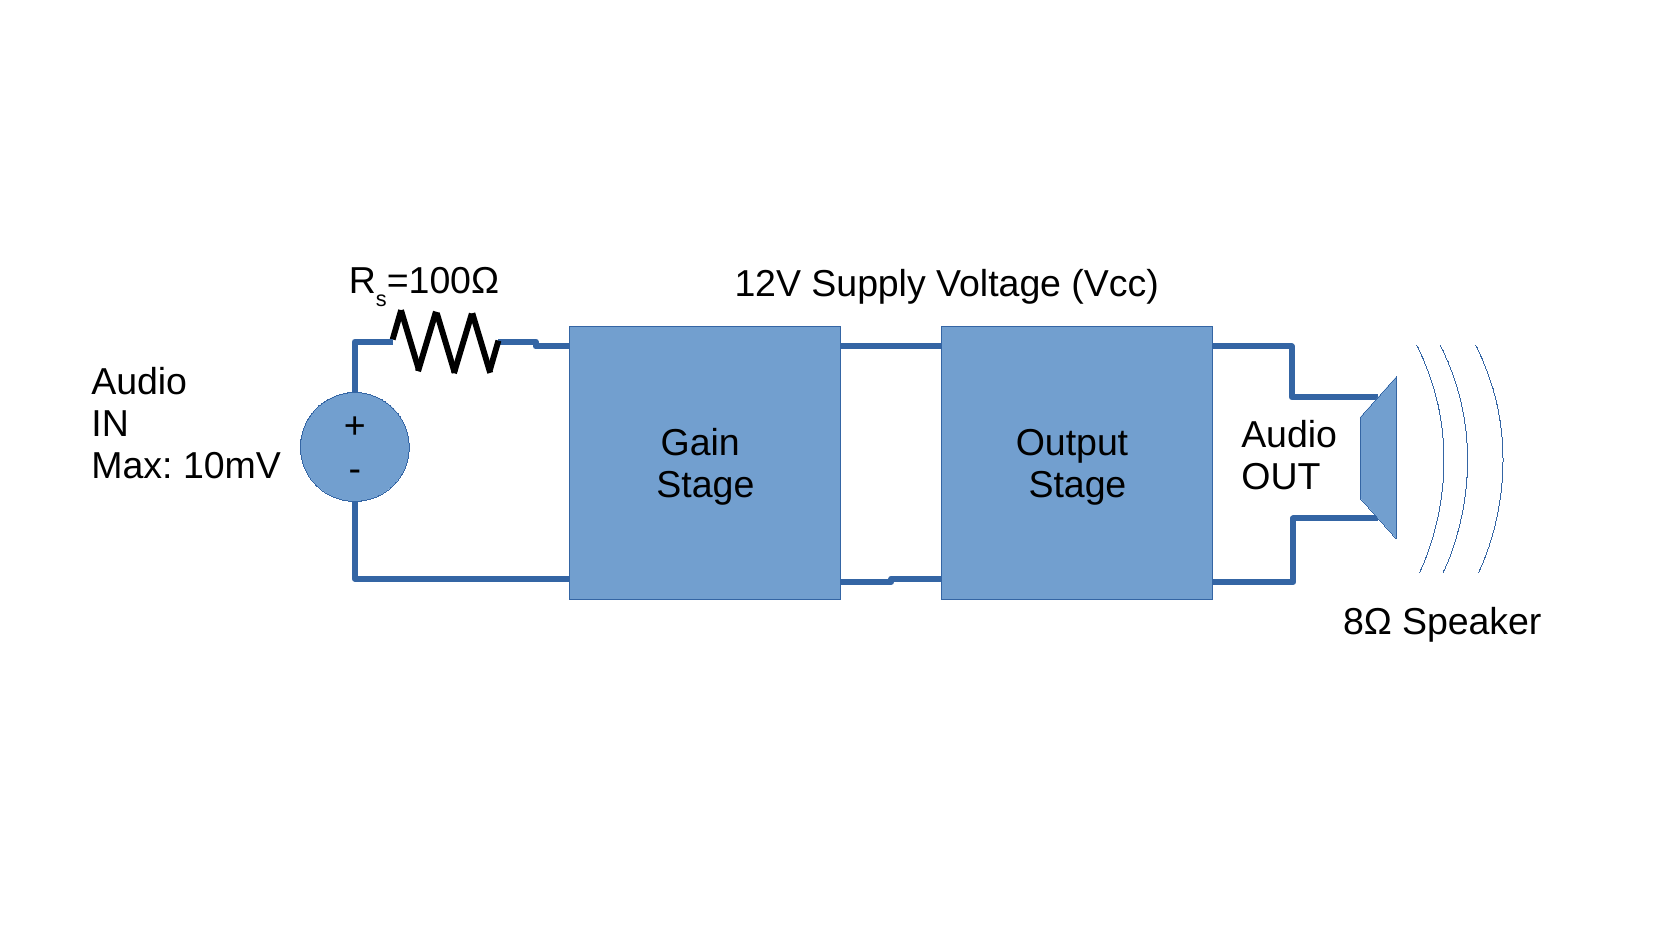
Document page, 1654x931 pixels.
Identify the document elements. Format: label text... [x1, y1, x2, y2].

text_box Gain Stage [569, 326, 841, 600]
text_box Rs=100Ω [334, 252, 515, 319]
text_box Audio IN Max: 10mV [76, 352, 317, 494]
text_box [1360, 376, 1397, 539]
text_box 8Ω Speaker [1328, 592, 1557, 650]
text_box 12V Supply Voltage (Vcc) [719, 254, 1175, 312]
text_box Output Stage [941, 326, 1213, 600]
text_box Audio OUT [1226, 406, 1369, 506]
text_box + - [317, 392, 410, 502]
